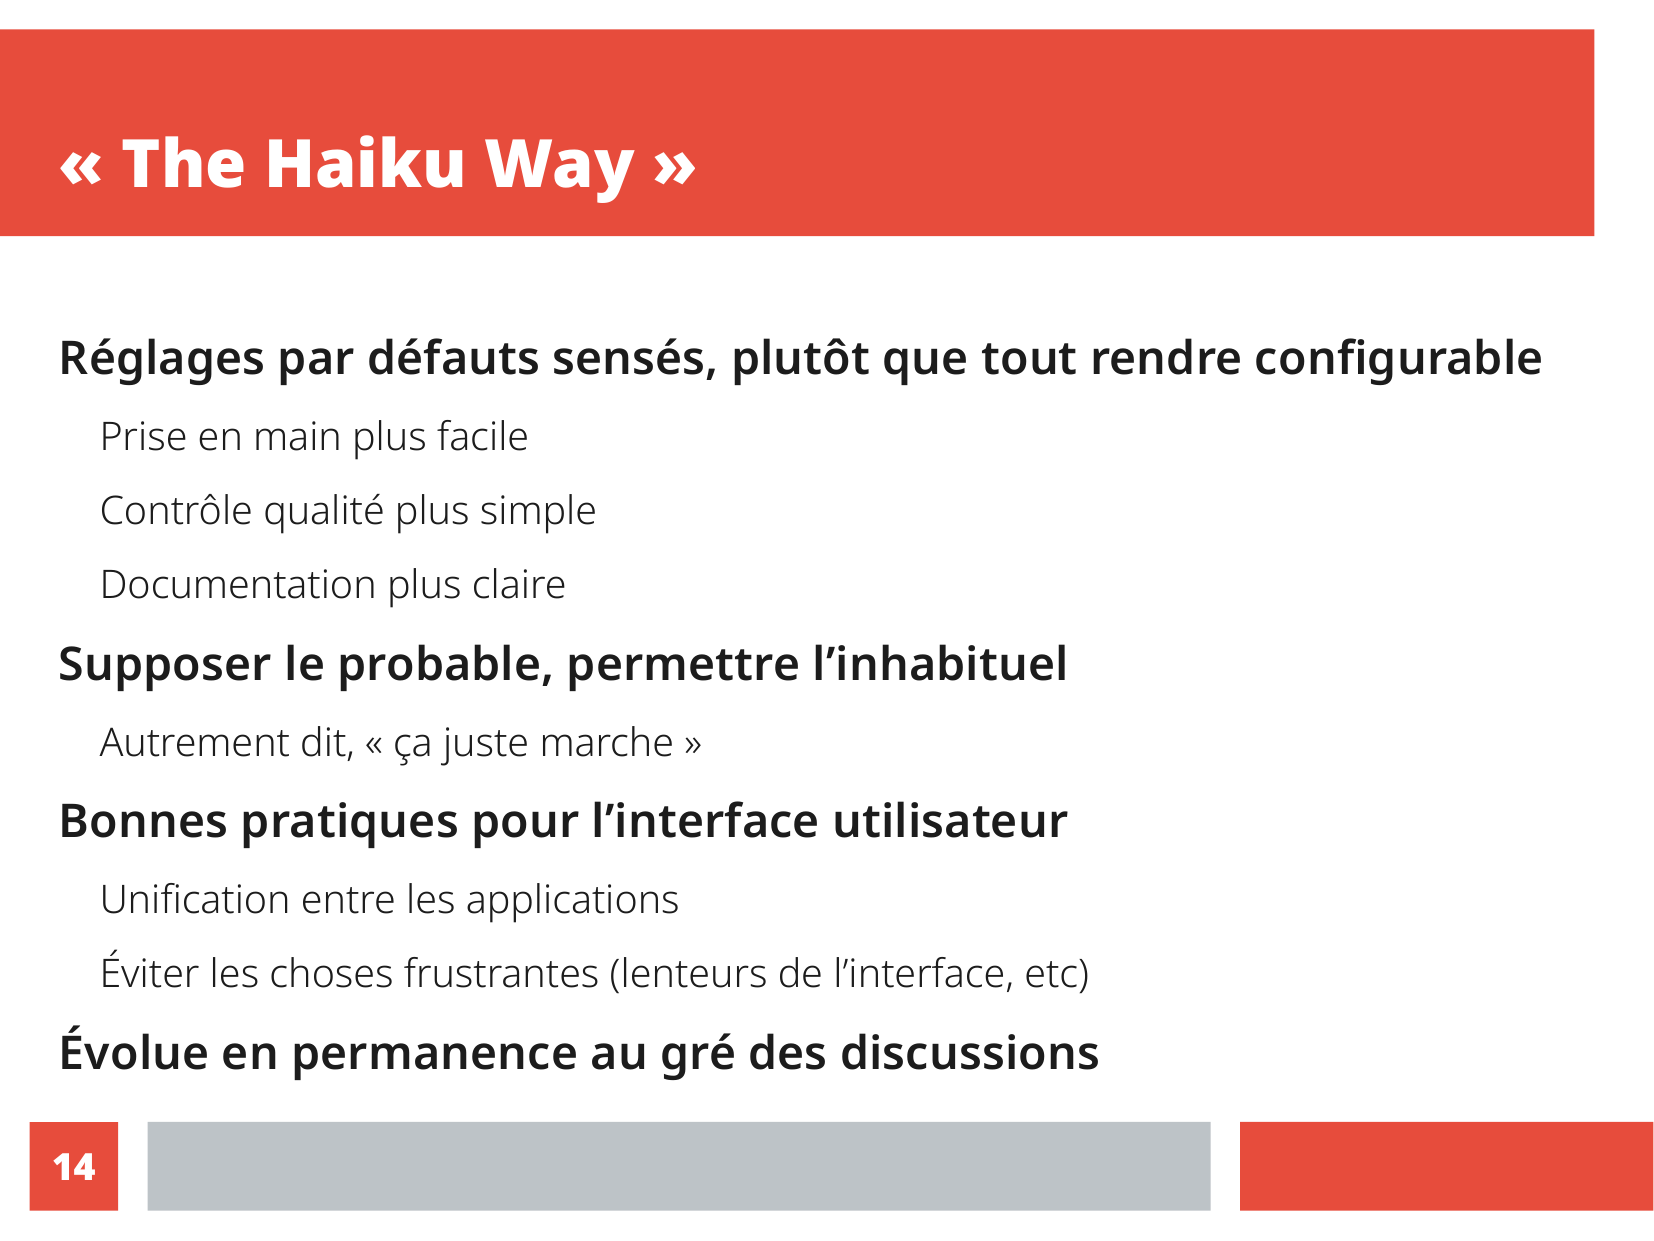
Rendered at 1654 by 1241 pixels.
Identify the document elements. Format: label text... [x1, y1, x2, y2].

list Réglages par défauts sensés, plutôt que tout rendre configurable Prise en main plus facile Contrôle qualité plus simple Documentation plus claire Supposer le probable, permettre l’inhabituel Autrement dit, « ça juste marche » Bonnes pratiques pour l’interface utilisateur Unification entre les applications Éviter les choses frustrantes (lenteurs de l’interface, etc) Évolue en permanence au gré des discussions [59, 324, 1565, 1093]
title « The Haiku Way » [59, 59, 1595, 207]
